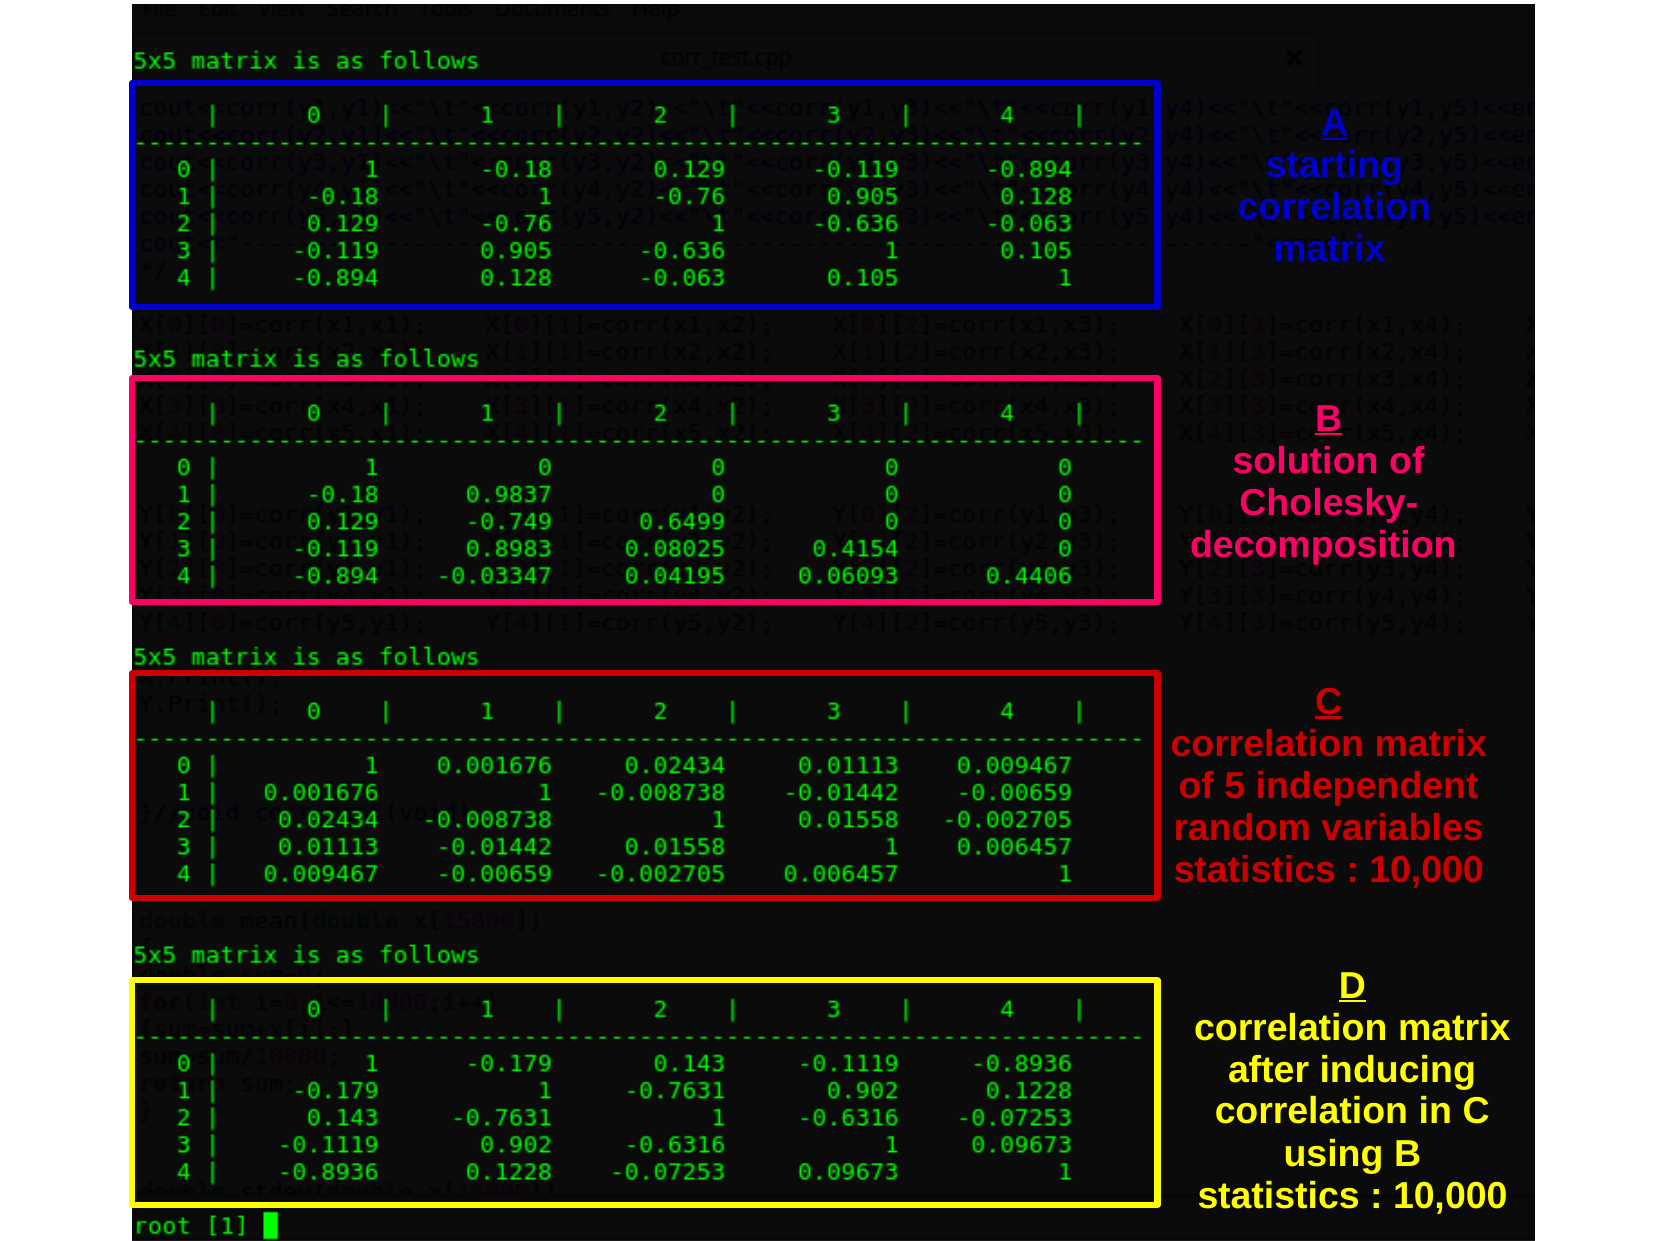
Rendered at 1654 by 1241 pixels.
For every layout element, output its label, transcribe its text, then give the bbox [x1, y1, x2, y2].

text_box D correlation matrix after inducing correlation in C using B statistics : 10,000 [1157, 956, 1548, 1224]
picture [135, 983, 1154, 1202]
text_box B solution of Cholesky-decomposition [1169, 389, 1489, 573]
text_box C correlation matrix of 5 independent random variables statistics : 10,000 [1133, 672, 1524, 898]
picture [132, 1208, 1535, 1241]
picture [135, 381, 1154, 599]
picture [132, 4, 1535, 977]
picture [135, 676, 1133, 895]
picture [135, 86, 1154, 304]
text_box A starting correlation matrix [1192, 94, 1477, 278]
